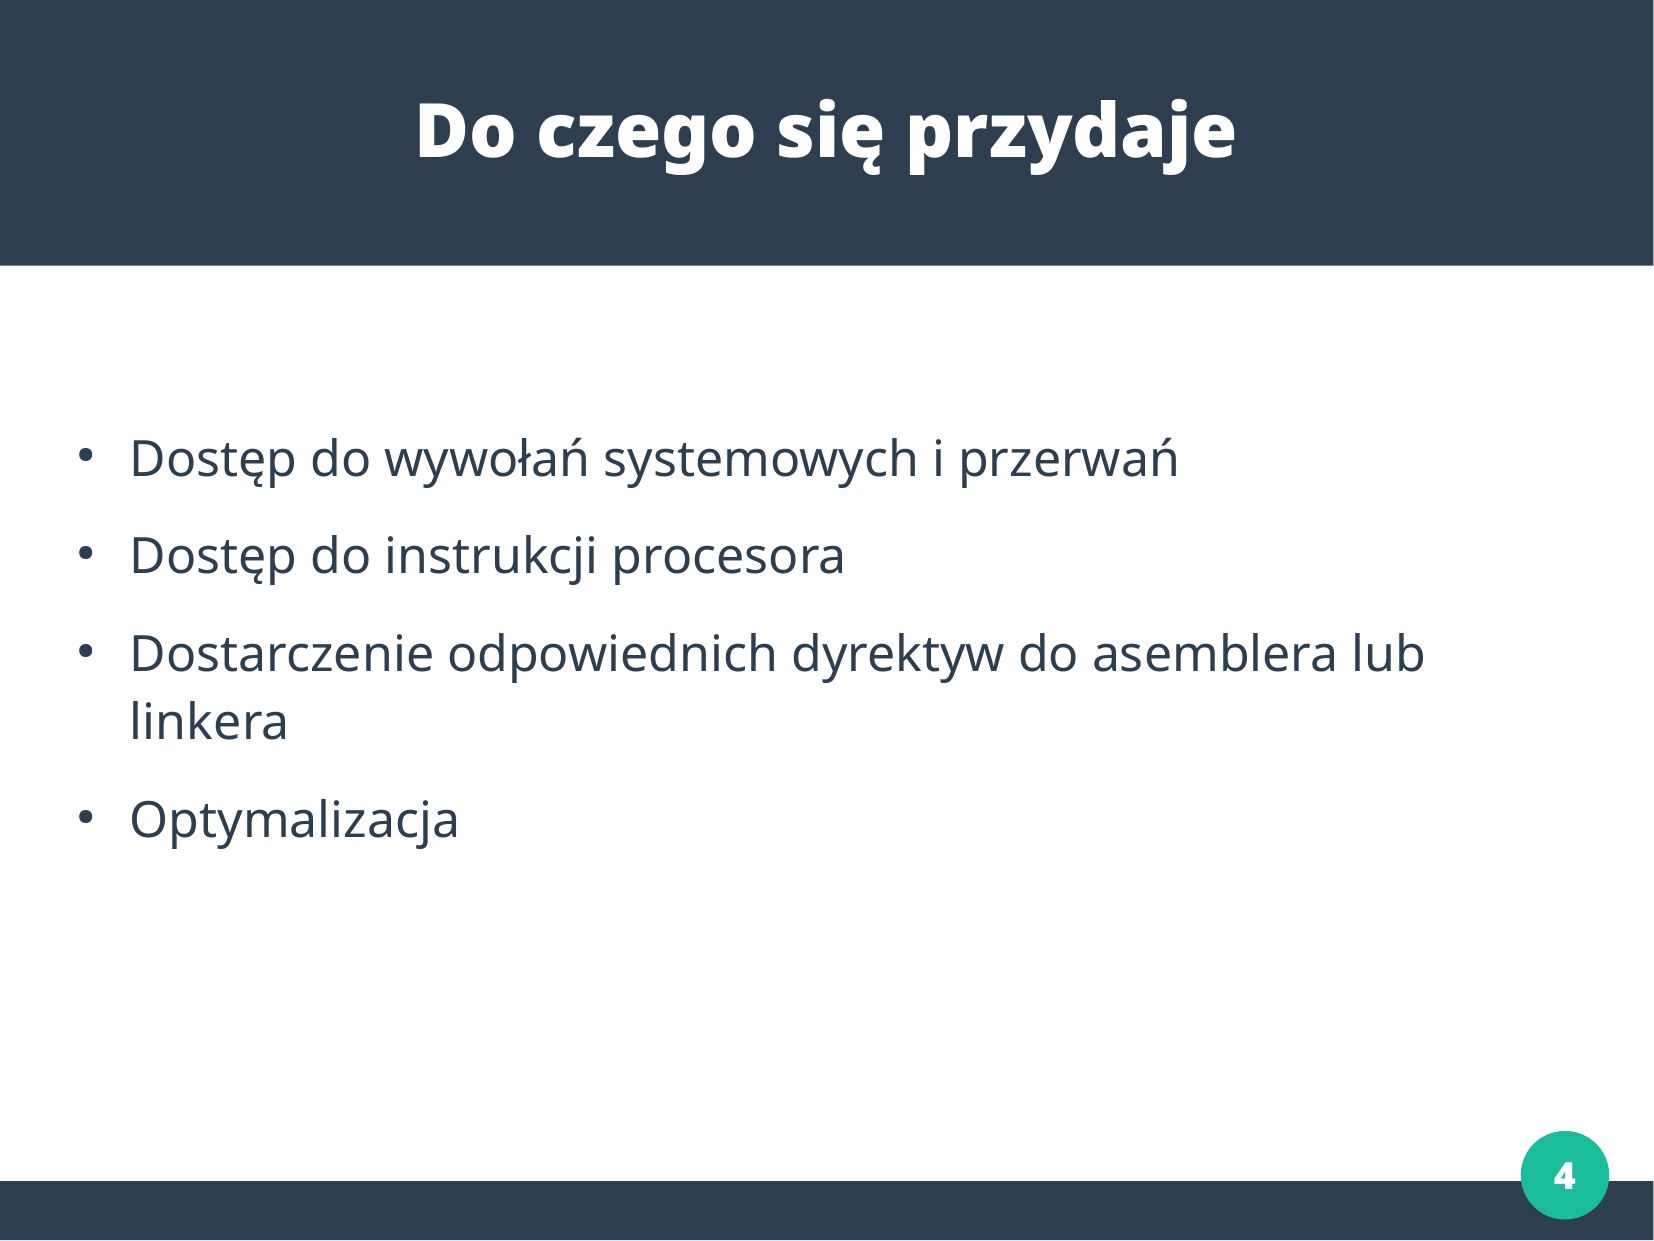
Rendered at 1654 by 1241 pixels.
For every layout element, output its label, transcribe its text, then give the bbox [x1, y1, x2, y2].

list Dostęp do wywołań systemowych i przerwań Dostęp do instrukcji procesora Dostarczenie odpowiednich dyrektyw do asemblera lub linkera Optymalizacja [59, 324, 1595, 1152]
title Do czego się przydaje [59, 49, 1595, 207]
